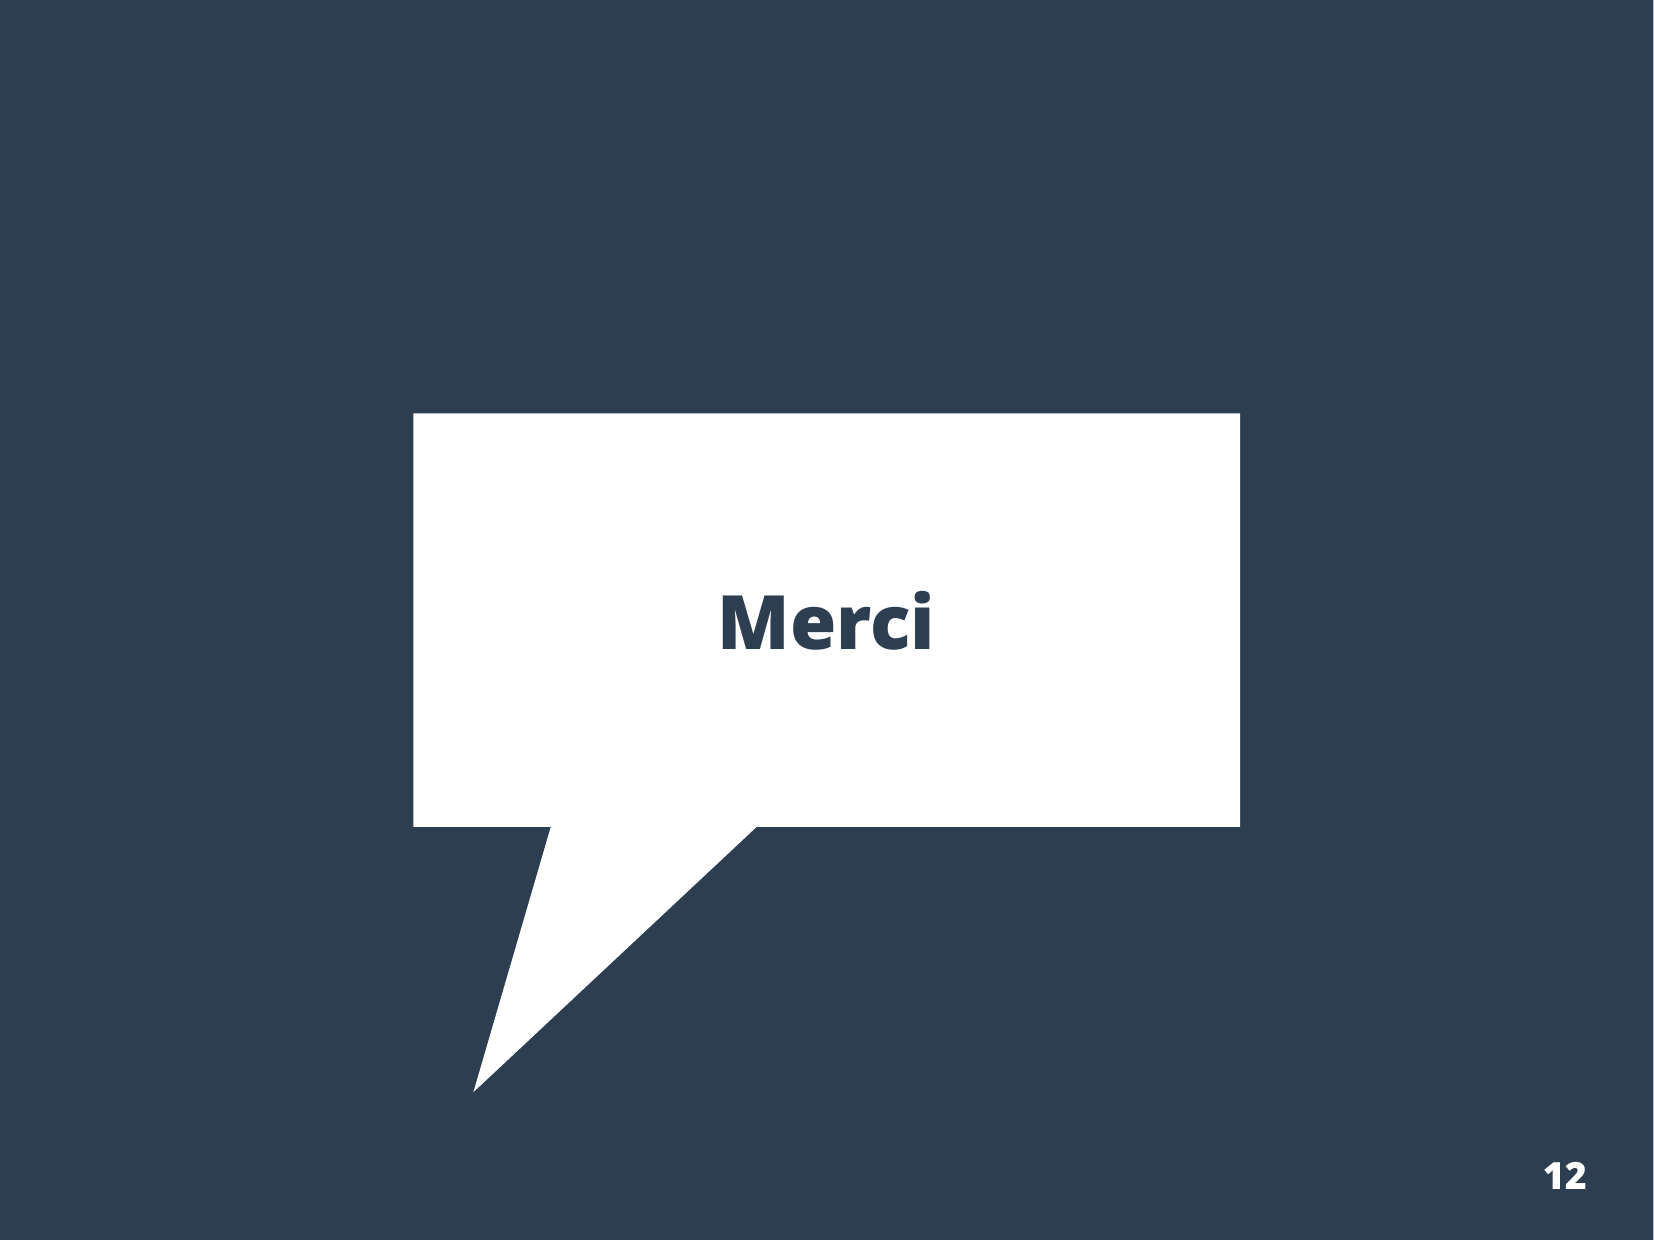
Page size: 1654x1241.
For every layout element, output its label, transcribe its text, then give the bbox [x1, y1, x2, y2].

title Merci [442, 442, 1211, 798]
